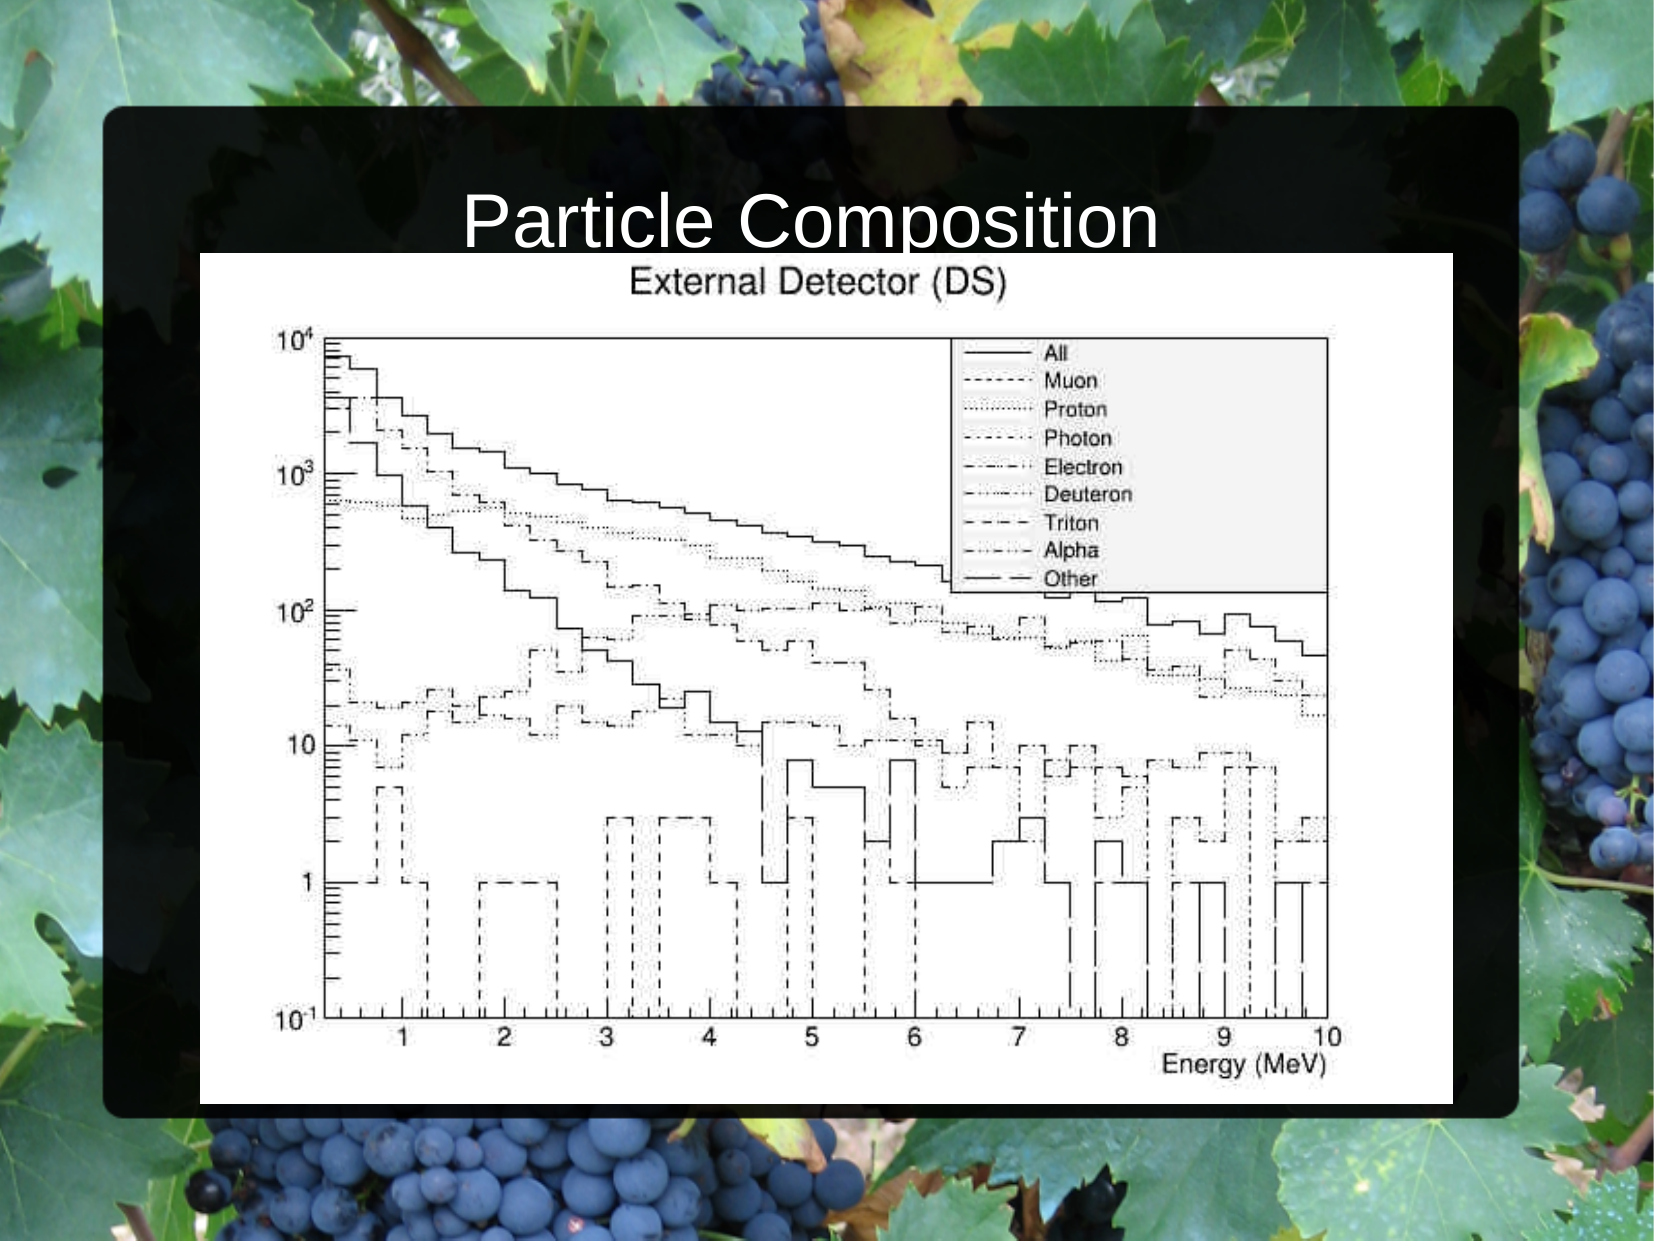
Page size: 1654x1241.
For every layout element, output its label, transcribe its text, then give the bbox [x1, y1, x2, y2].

title Particle Composition [118, 117, 1506, 325]
picture [0, 0, 1654, 1241]
